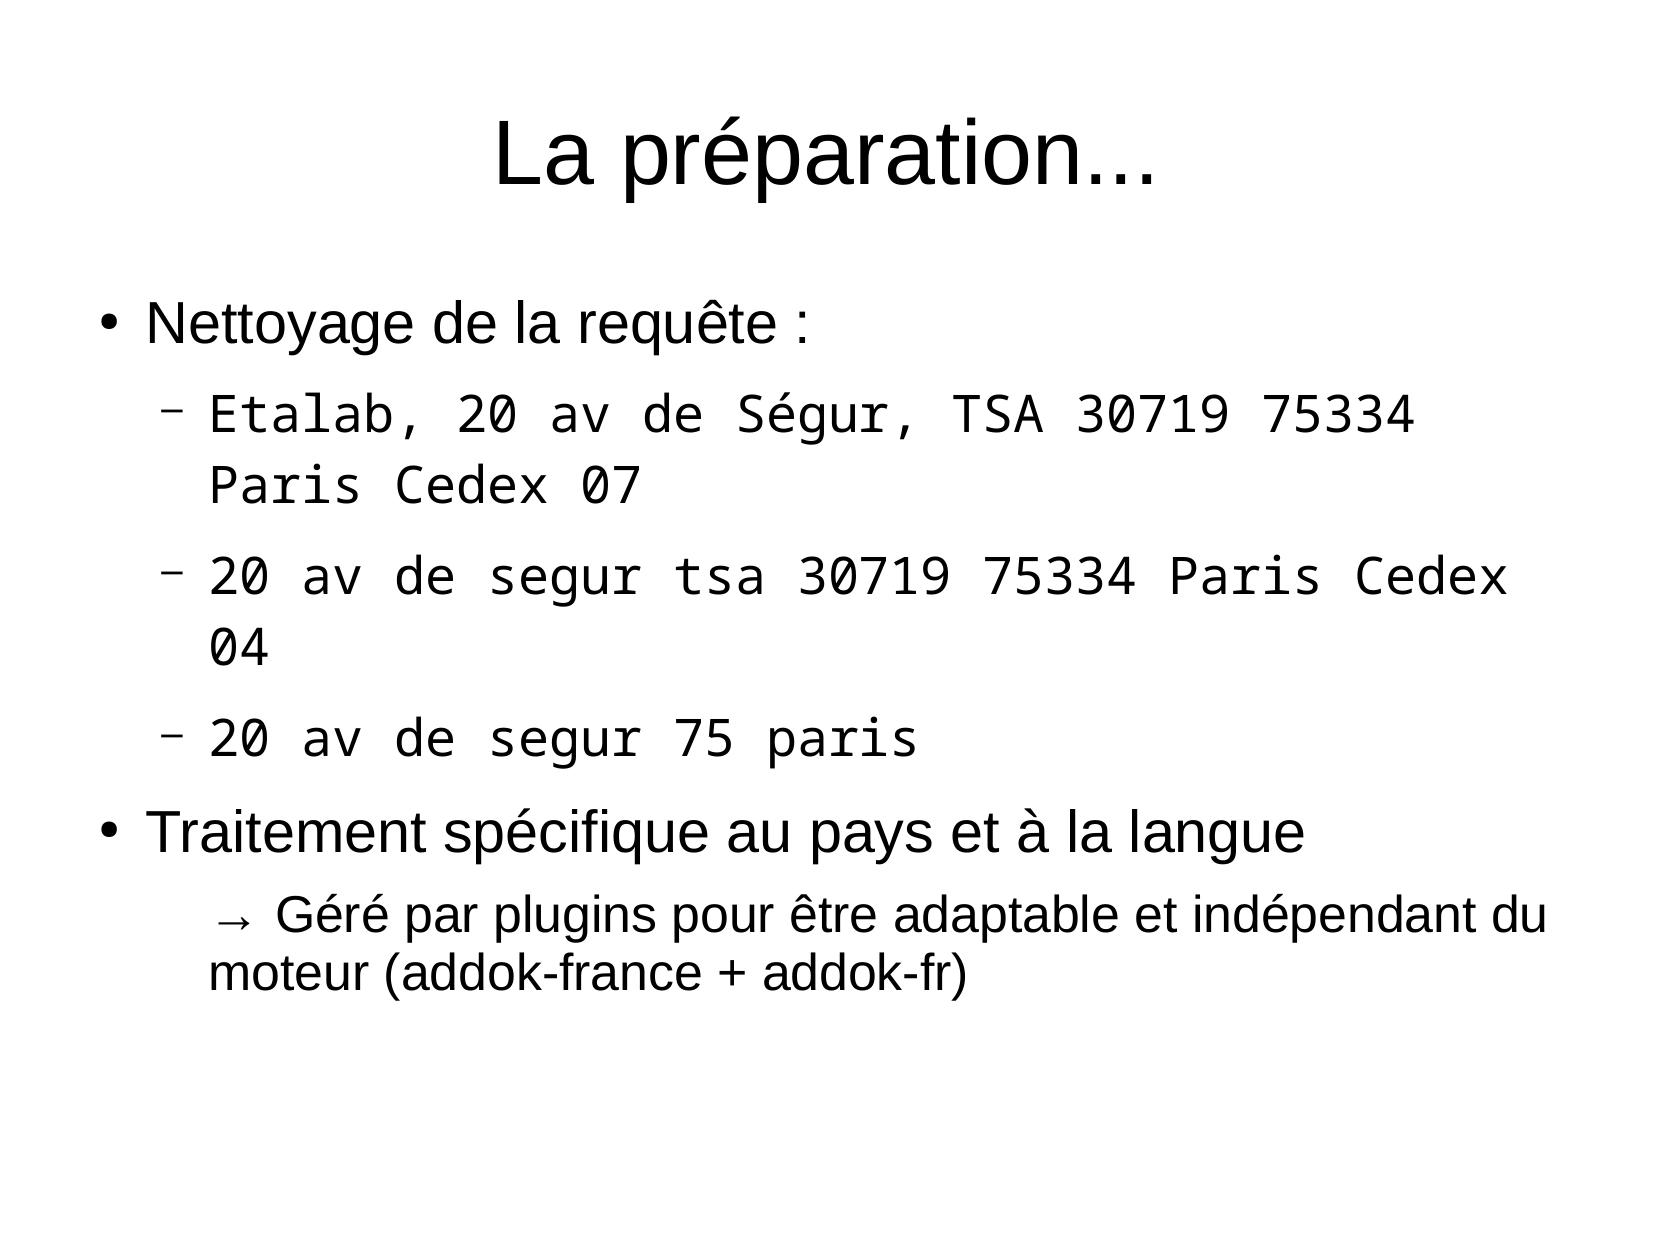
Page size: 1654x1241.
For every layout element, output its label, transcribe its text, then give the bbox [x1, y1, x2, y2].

list Nettoyage de la requête : Etalab, 20 av de Ségur, TSA 30719 75334 Paris Cedex 07 20 av de segur tsa 30719 75334 Paris Cedex 04 20 av de segur 75 paris Traitement spécifique au pays et à la langue → Géré par plugins pour être adaptable et indépendant du moteur (addok-france + addok-fr) [82, 290, 1571, 1010]
title La préparation... [82, 49, 1571, 257]
